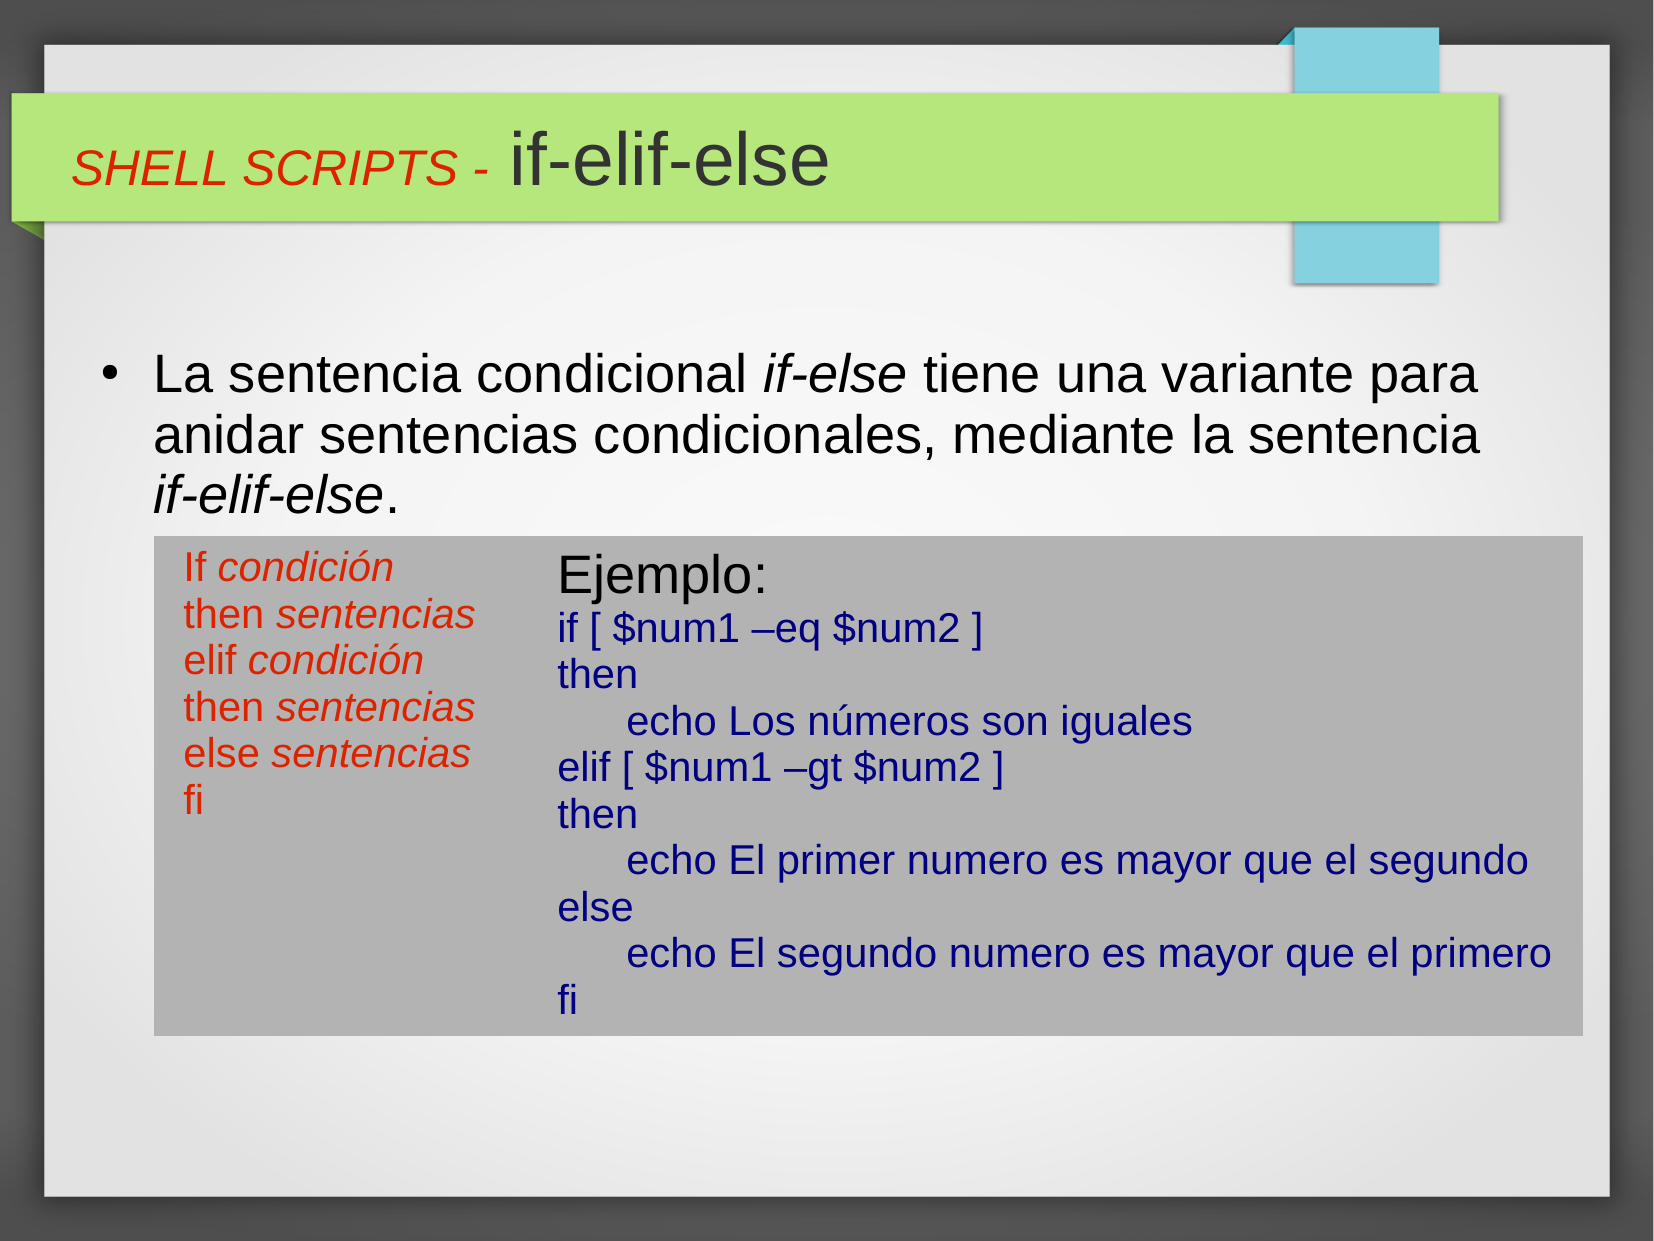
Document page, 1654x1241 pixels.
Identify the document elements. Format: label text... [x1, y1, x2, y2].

table_header If condición then sentencias elif condición then sentencias else sentencias fi [154, 536, 543, 1036]
title SHELL SCRIPTS - if-elif-else [70, 106, 1229, 213]
picture [0, 0, 1654, 1241]
table_header Ejemplo: if [ $num1 –eq $num2 ] then echo Los números son iguales elif [ $num1 –gt $num2 ] then echo El primer numero es mayor que el segundo else echo El segundo numero es mayor que el primero fi [543, 536, 1583, 1036]
list La sentencia condicional if-else tiene una variante para anidar sentencias condicionales, mediante la sentencia if-elif-else. [82, 343, 1538, 1063]
